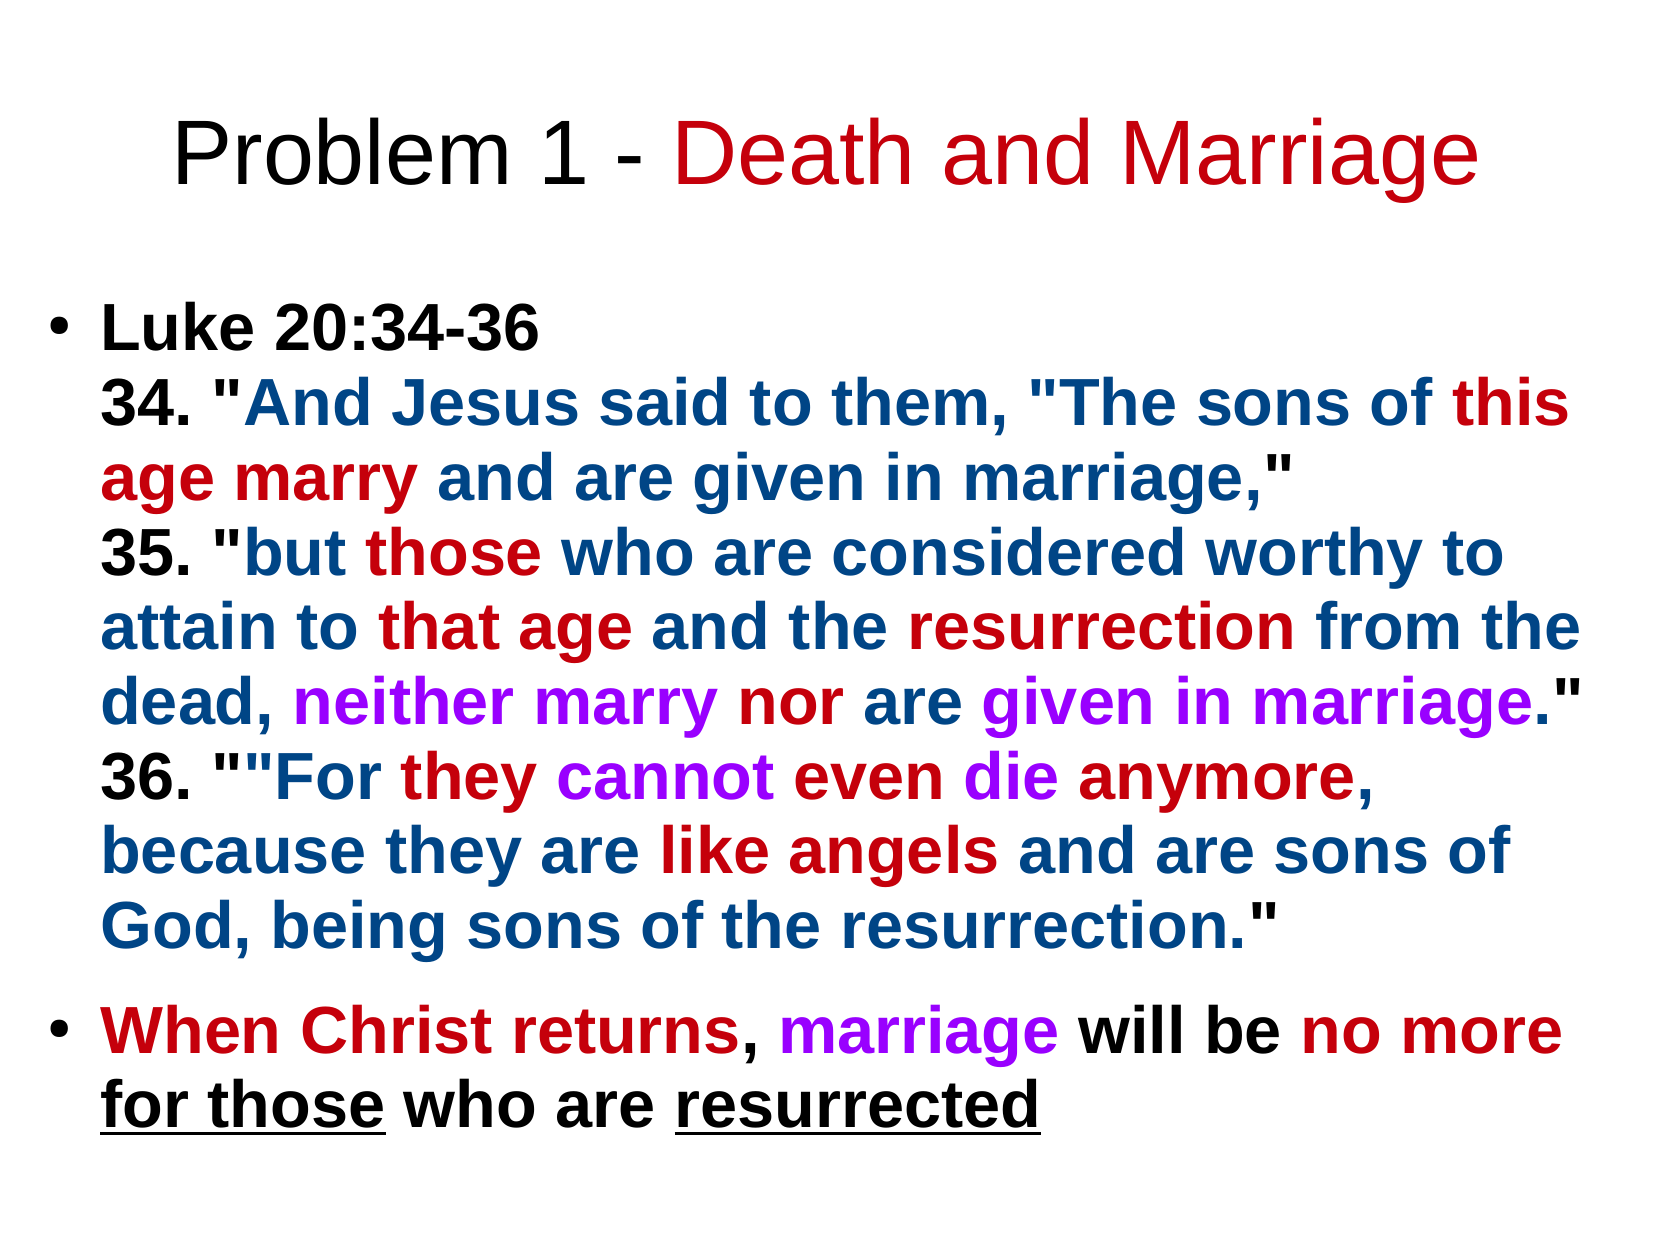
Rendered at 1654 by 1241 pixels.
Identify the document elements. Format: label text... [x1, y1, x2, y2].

list Luke 20:34-36 34. "And Jesus said to them, "The sons of this age marry and are given in marriage," 35. "but those who are considered worthy to attain to that age and the resurrection from the dead, neither marry nor are given in marriage." 36. ""For they cannot even die anymore, because they are like angels and are sons of God, being sons of the resurrection." When Christ returns, marriage will be no more for those who are resurrected [29, 290, 1595, 1217]
title Problem 1 - Death and Marriage [82, 49, 1571, 257]
